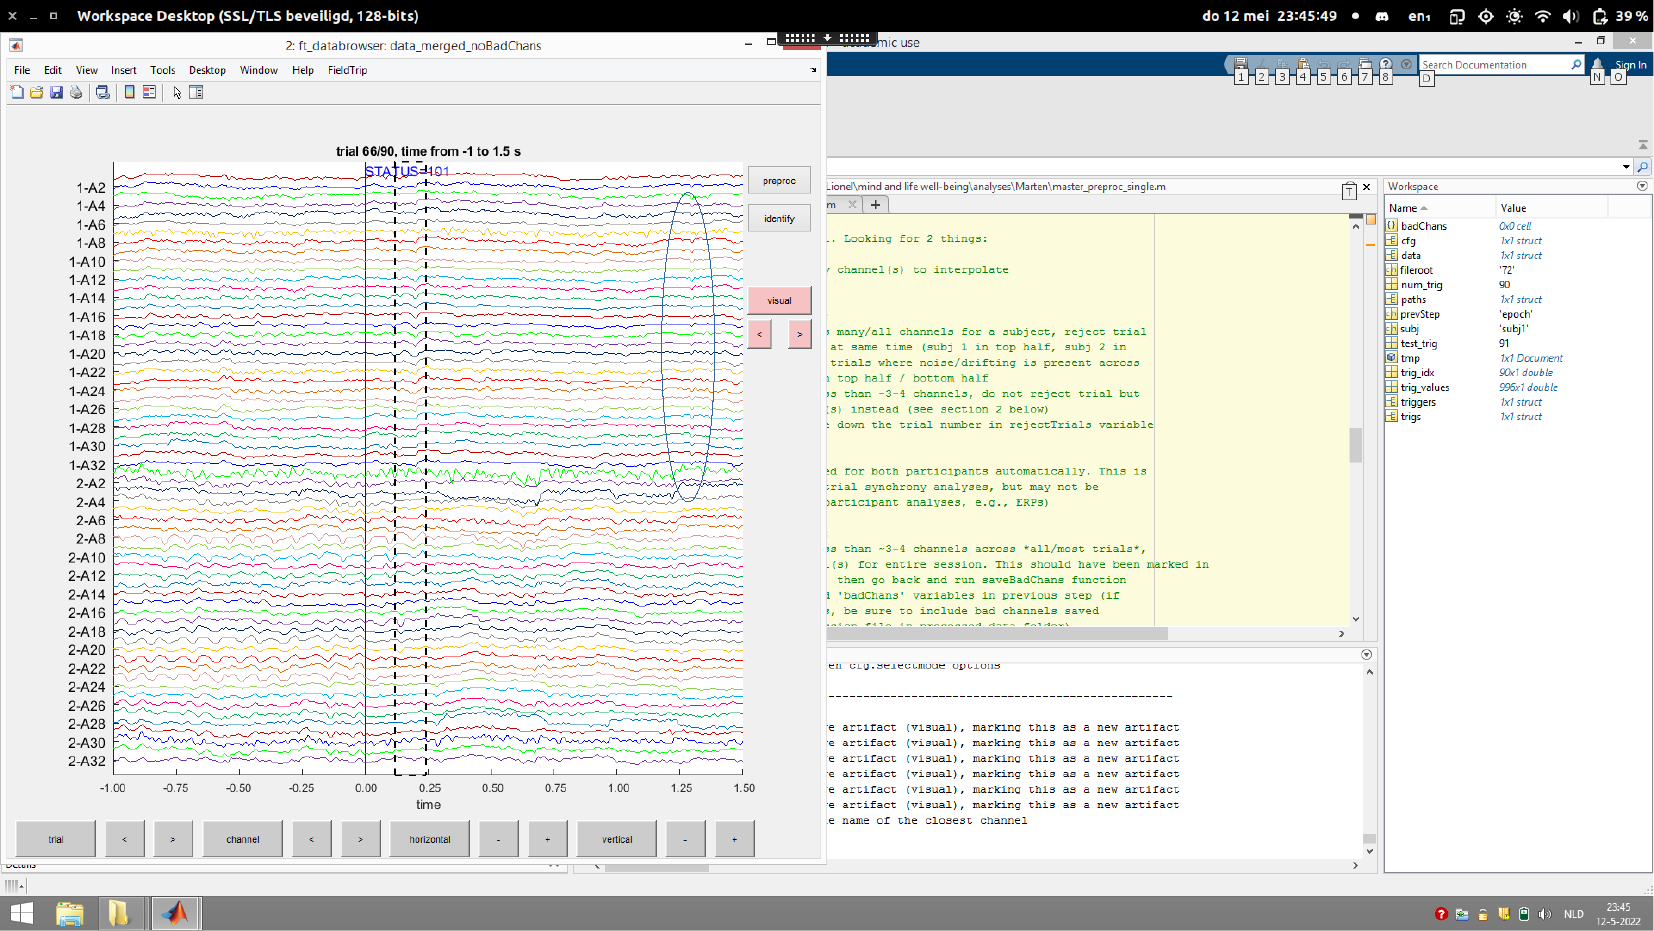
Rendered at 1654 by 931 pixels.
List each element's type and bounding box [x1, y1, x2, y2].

picture [0, 0, 1654, 931]
text_box [661, 192, 715, 502]
